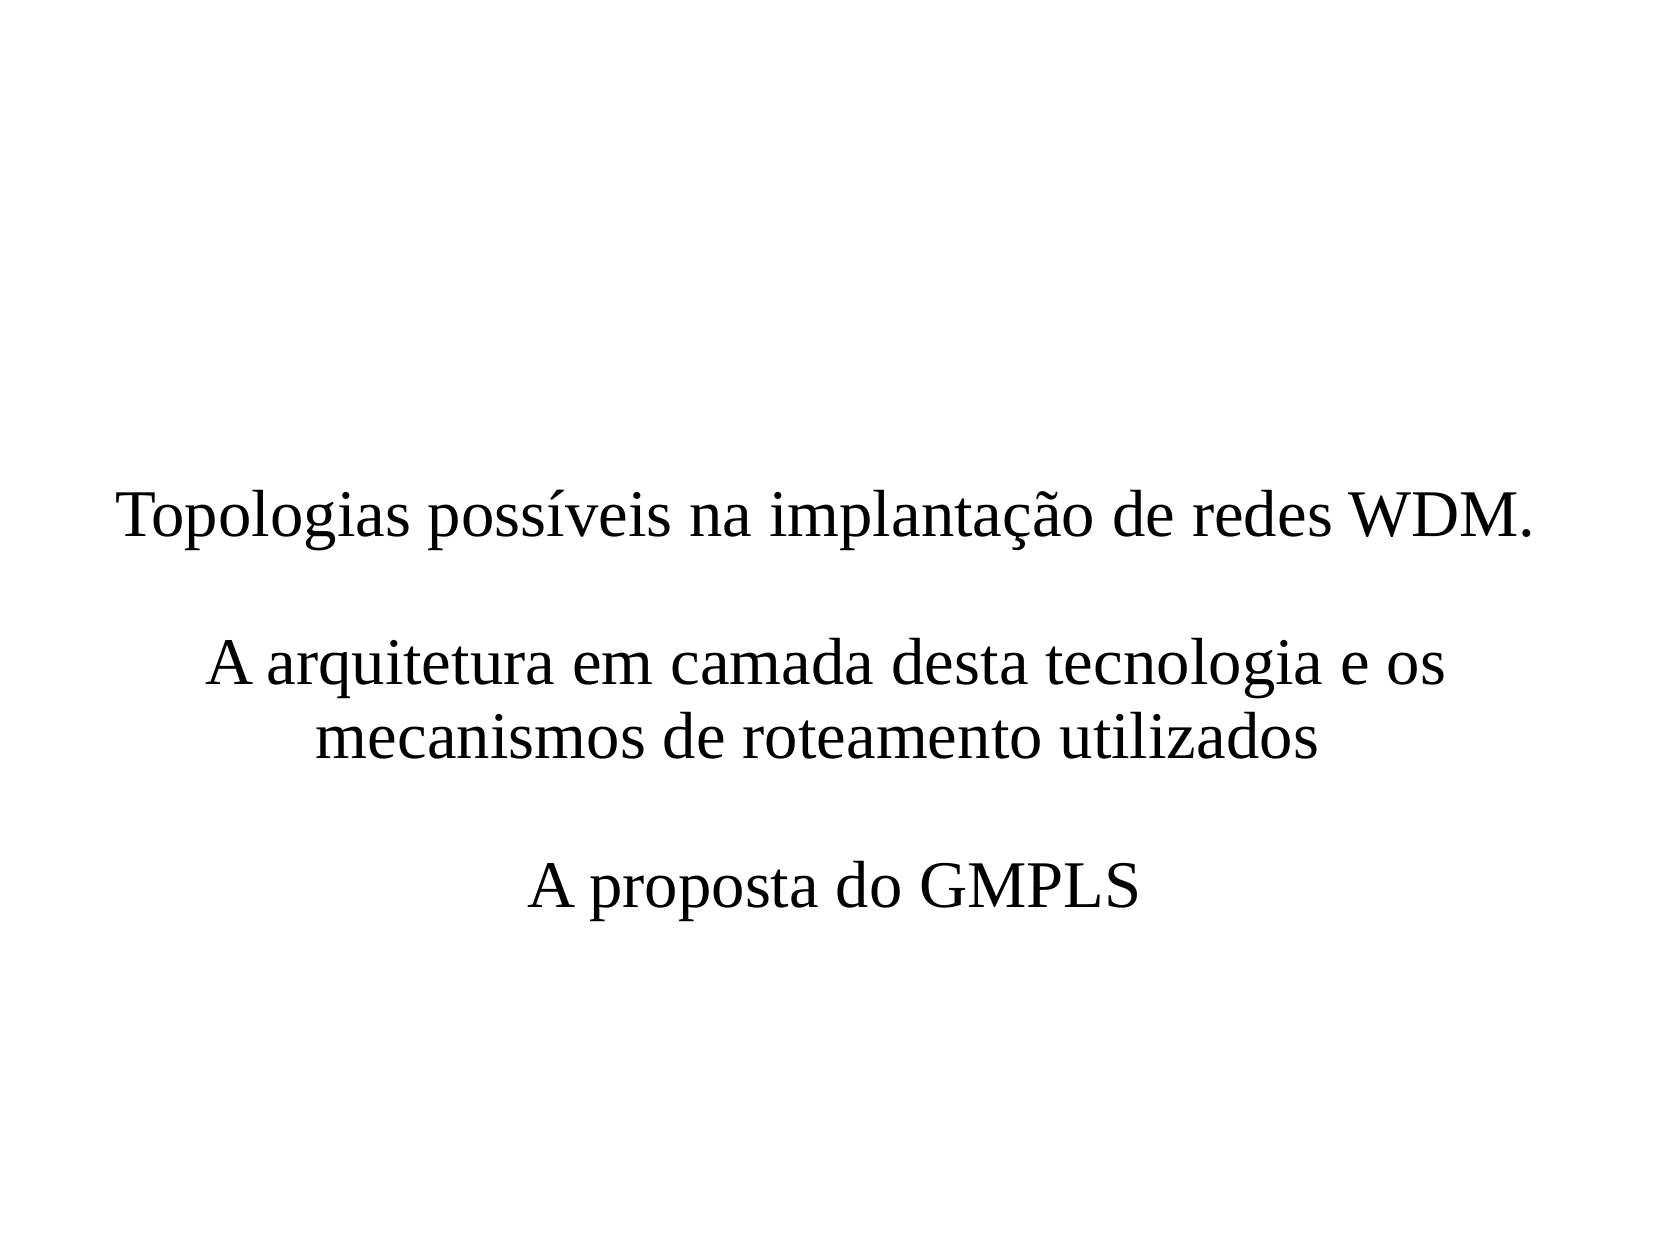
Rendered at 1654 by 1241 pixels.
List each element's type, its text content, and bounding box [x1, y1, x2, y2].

subtitle Topologias possíveis na implantação de redes WDM. A arquitetura em camada desta tecnologia e os mecanismos de roteamento utilizados A proposta do GMPLS [82, 297, 1571, 1102]
